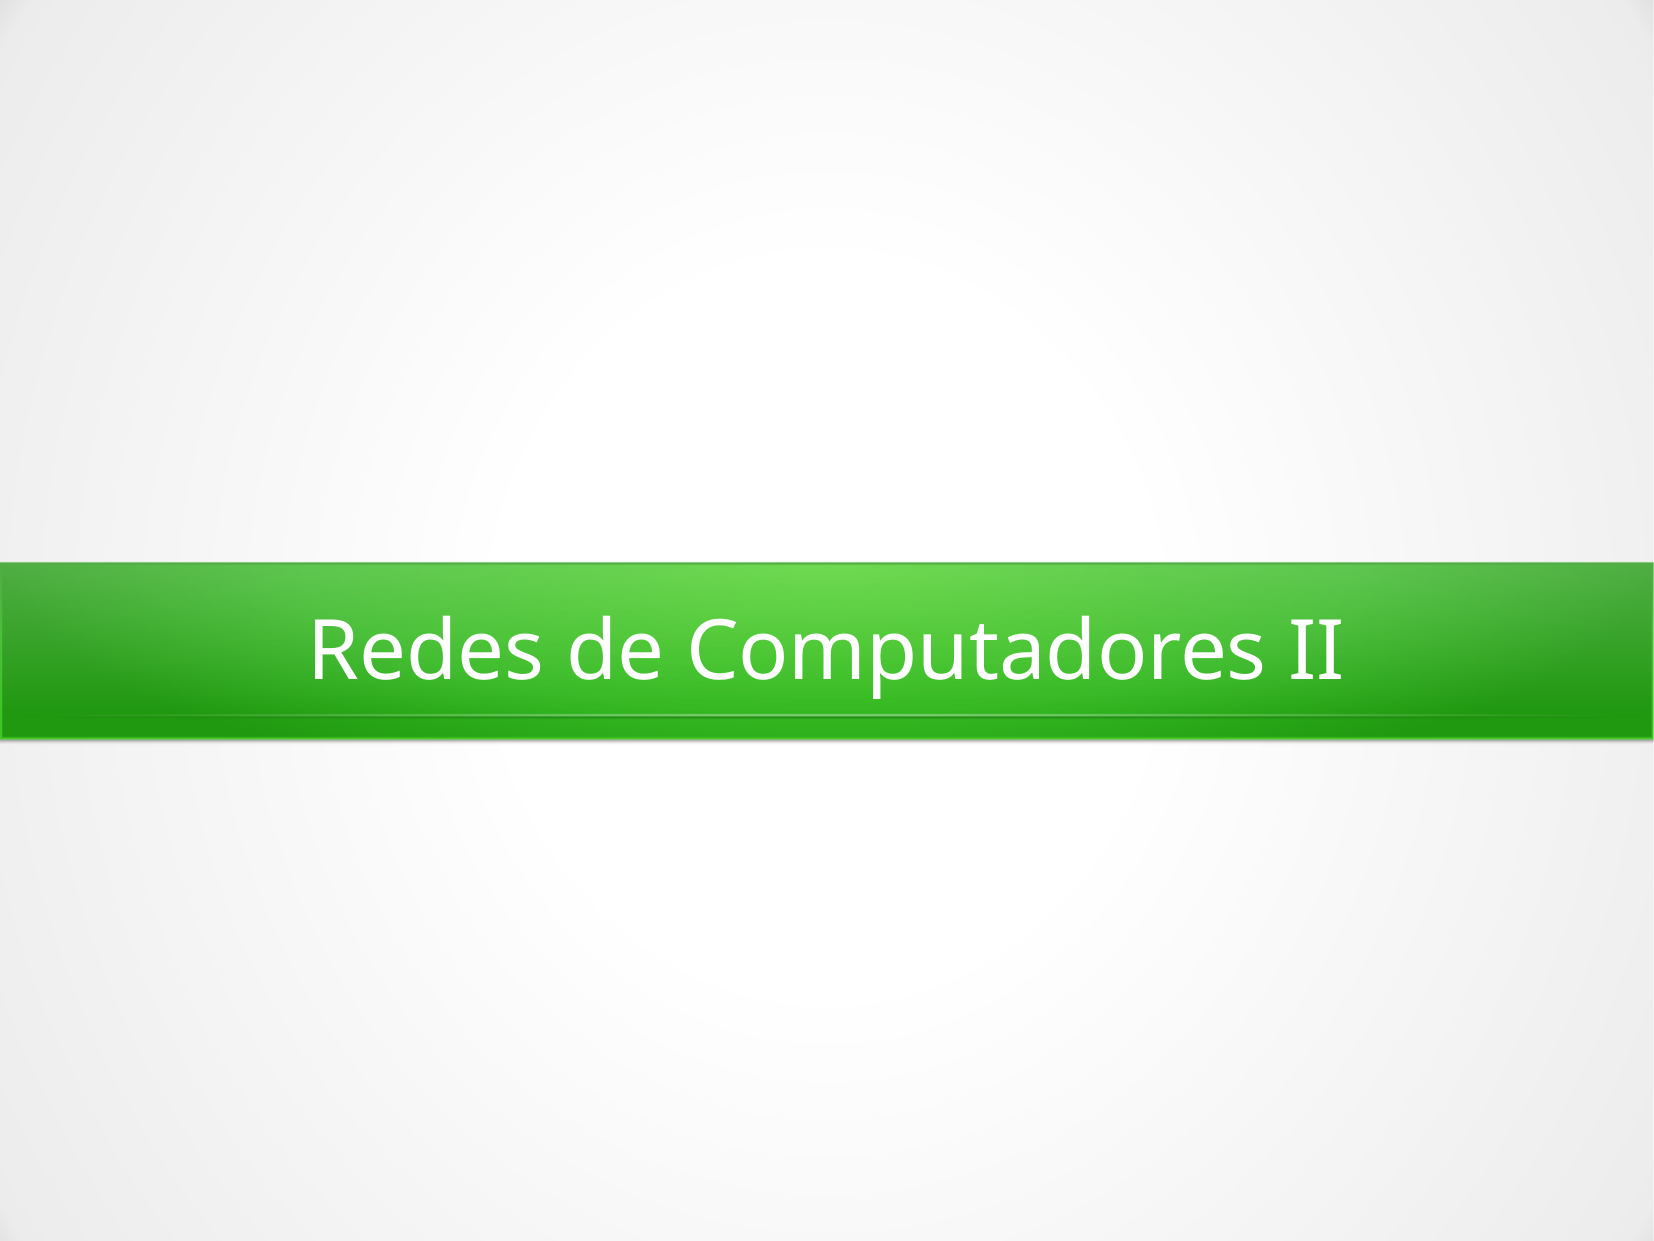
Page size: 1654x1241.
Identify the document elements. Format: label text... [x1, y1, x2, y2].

title Redes de Computadores II [82, 578, 1571, 715]
picture [0, 0, 1654, 1241]
